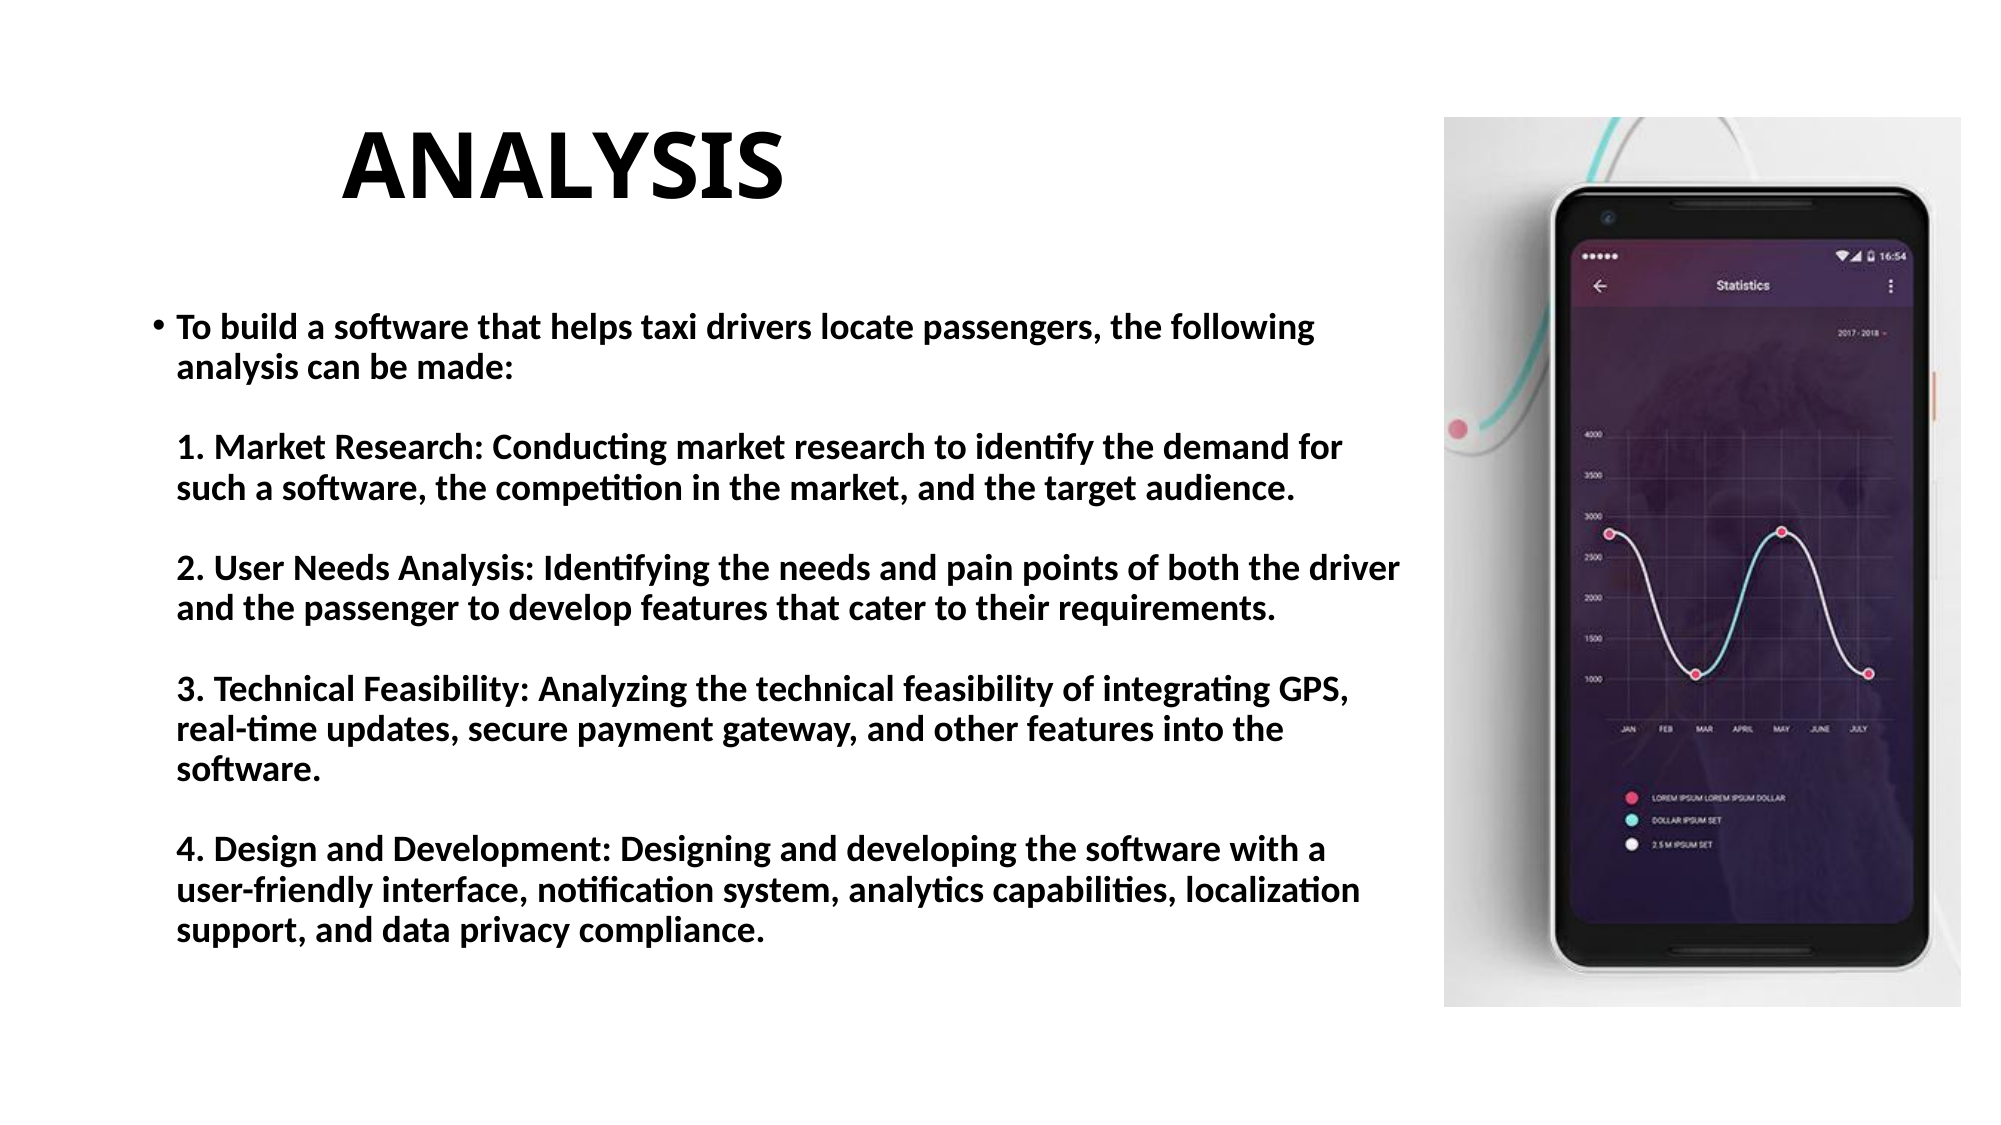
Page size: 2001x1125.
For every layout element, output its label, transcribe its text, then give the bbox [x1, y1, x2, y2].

title ANALYSIS [137, 59, 1863, 278]
picture [1444, 117, 1961, 1007]
list To build a software that helps taxi drivers locate passengers, the following analysis can be made: 1. Market Research: Conducting market research to identify the demand for such a software, the competition in the market, and the target audience. 2. User Needs Analysis: Identifying the needs and pain points of both the driver and the passenger to develop features that cater to their requirements. 3. Technical Feasibility: Analyzing the technical feasibility of integrating GPS, real-time updates, secure payment gateway, and other features into the software. 4. Design and Development: Designing and developing the software with a user-friendly interface, notification system, analytics capabilities, localization support, and data privacy compliance. [137, 299, 1421, 1014]
